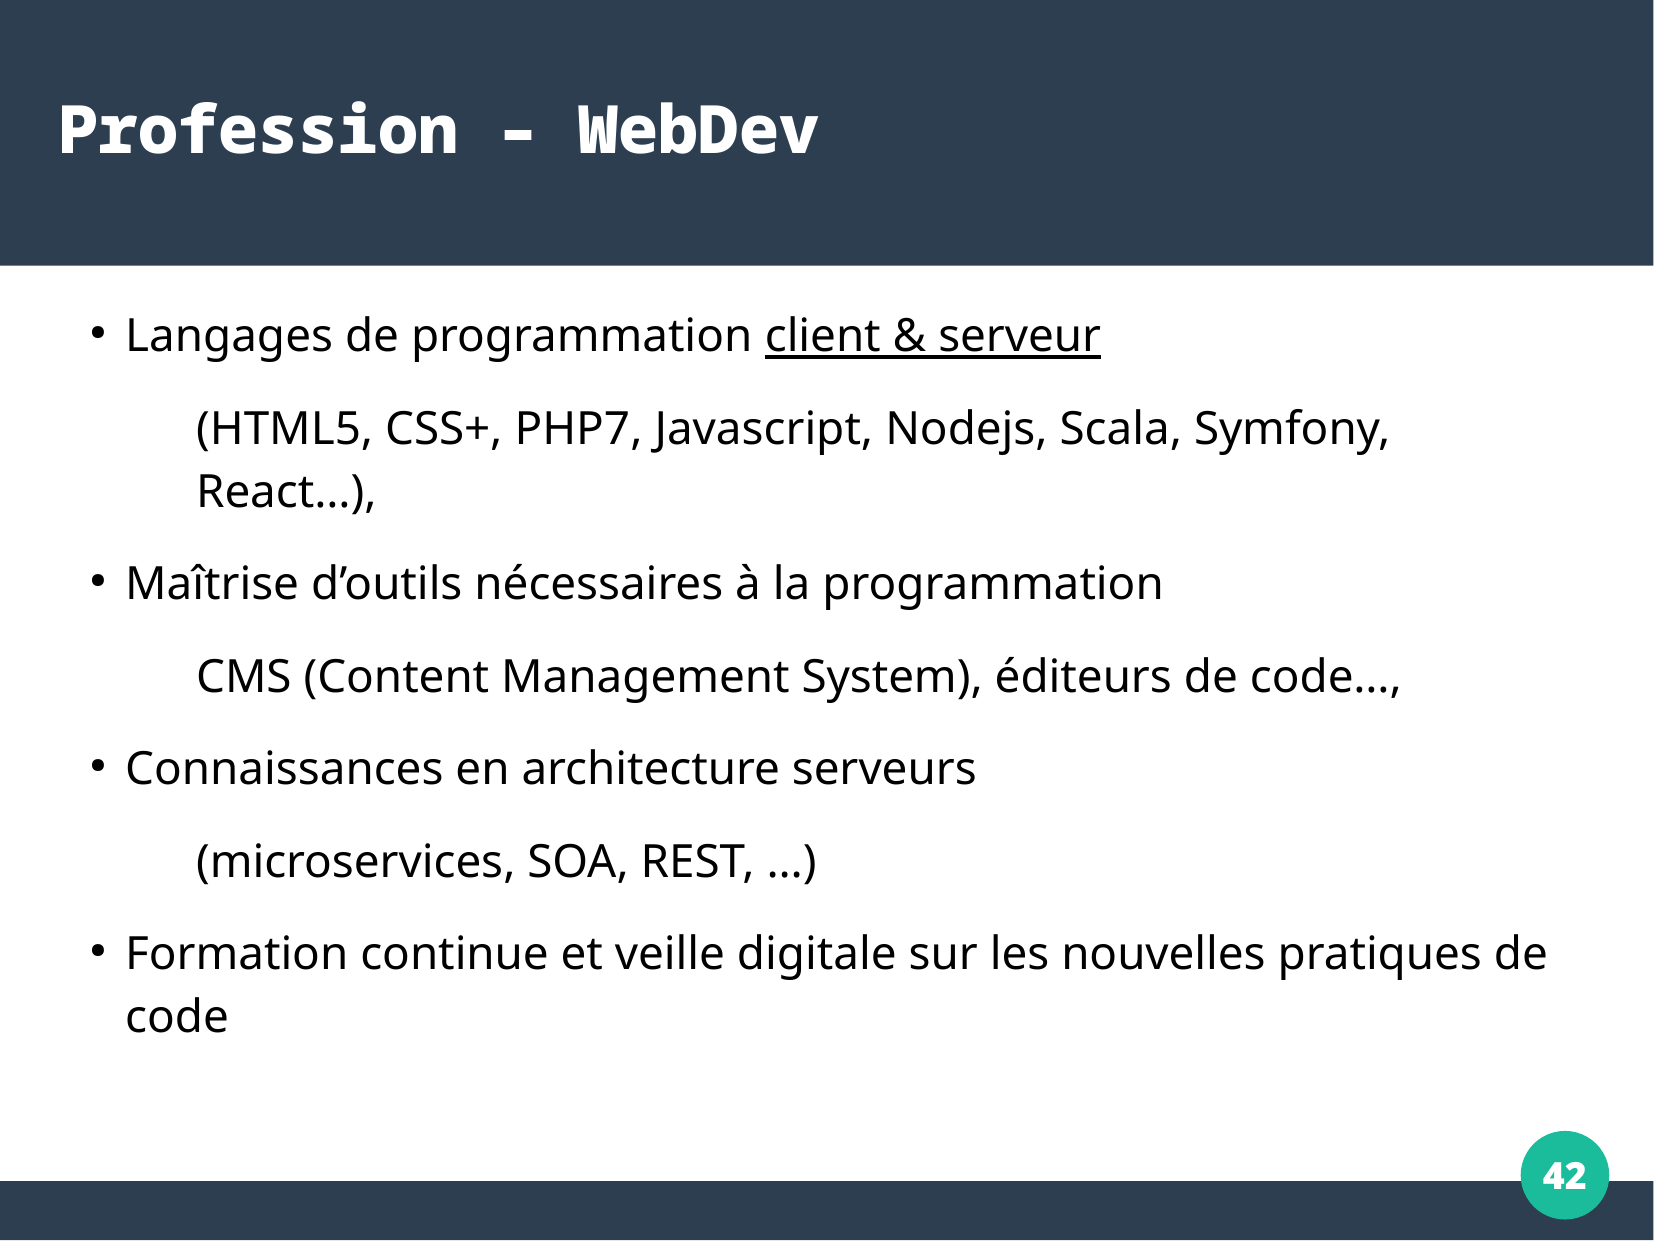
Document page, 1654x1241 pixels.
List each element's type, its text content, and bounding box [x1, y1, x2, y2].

text_box Langages de programmation client & serveur (HTML5, CSS+, PHP7, Javascript, Nodejs, Scala, Symfony, React…), Maîtrise d’outils nécessaires à la programmation CMS (Content Management System), éditeurs de code…, Connaissances en architecture serveurs (microservices, SOA, REST, …) Formation continue et veille digitale sur les nouvelles pratiques de code [75, 295, 1576, 1117]
title Profession – WebDev [59, 49, 1595, 207]
